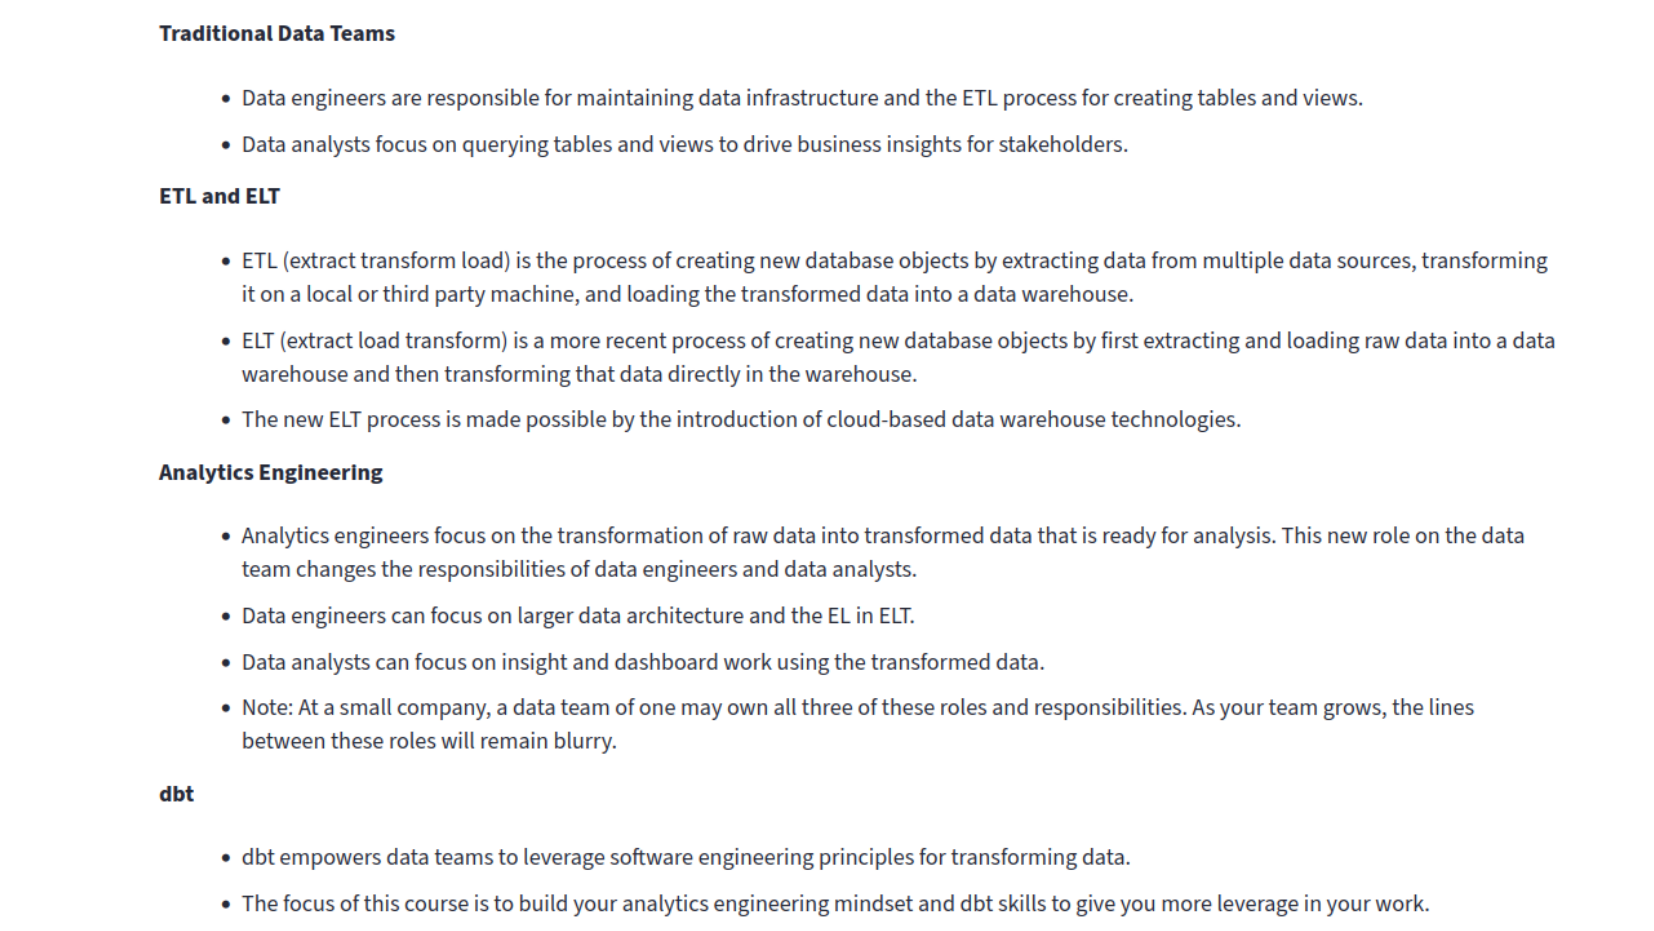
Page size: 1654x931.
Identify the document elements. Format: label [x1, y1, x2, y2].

picture [92, 1, 1566, 931]
